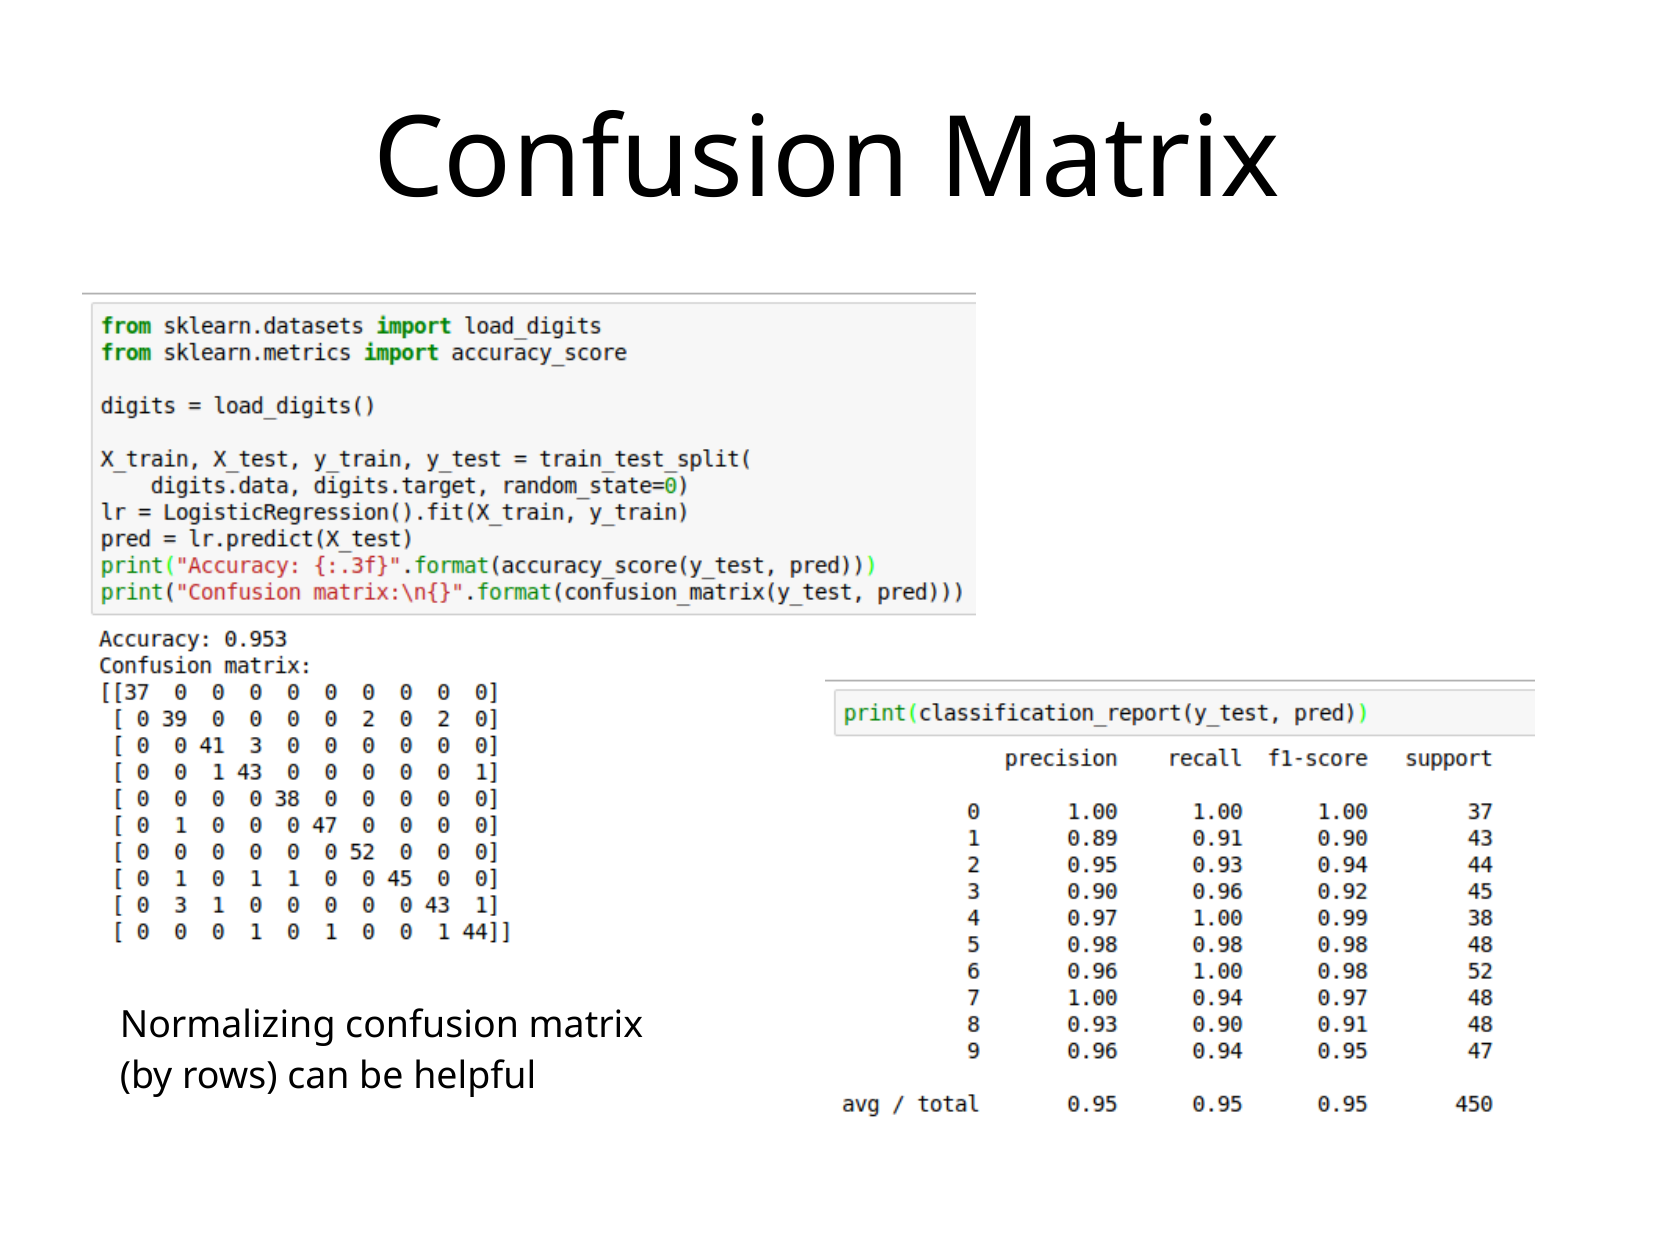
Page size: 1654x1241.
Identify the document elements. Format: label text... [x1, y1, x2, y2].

picture [82, 290, 1535, 1141]
title Confusion Matrix [82, 49, 1571, 257]
text_box Normalizing confusion matrix (by rows) can be helpful [105, 990, 721, 1119]
